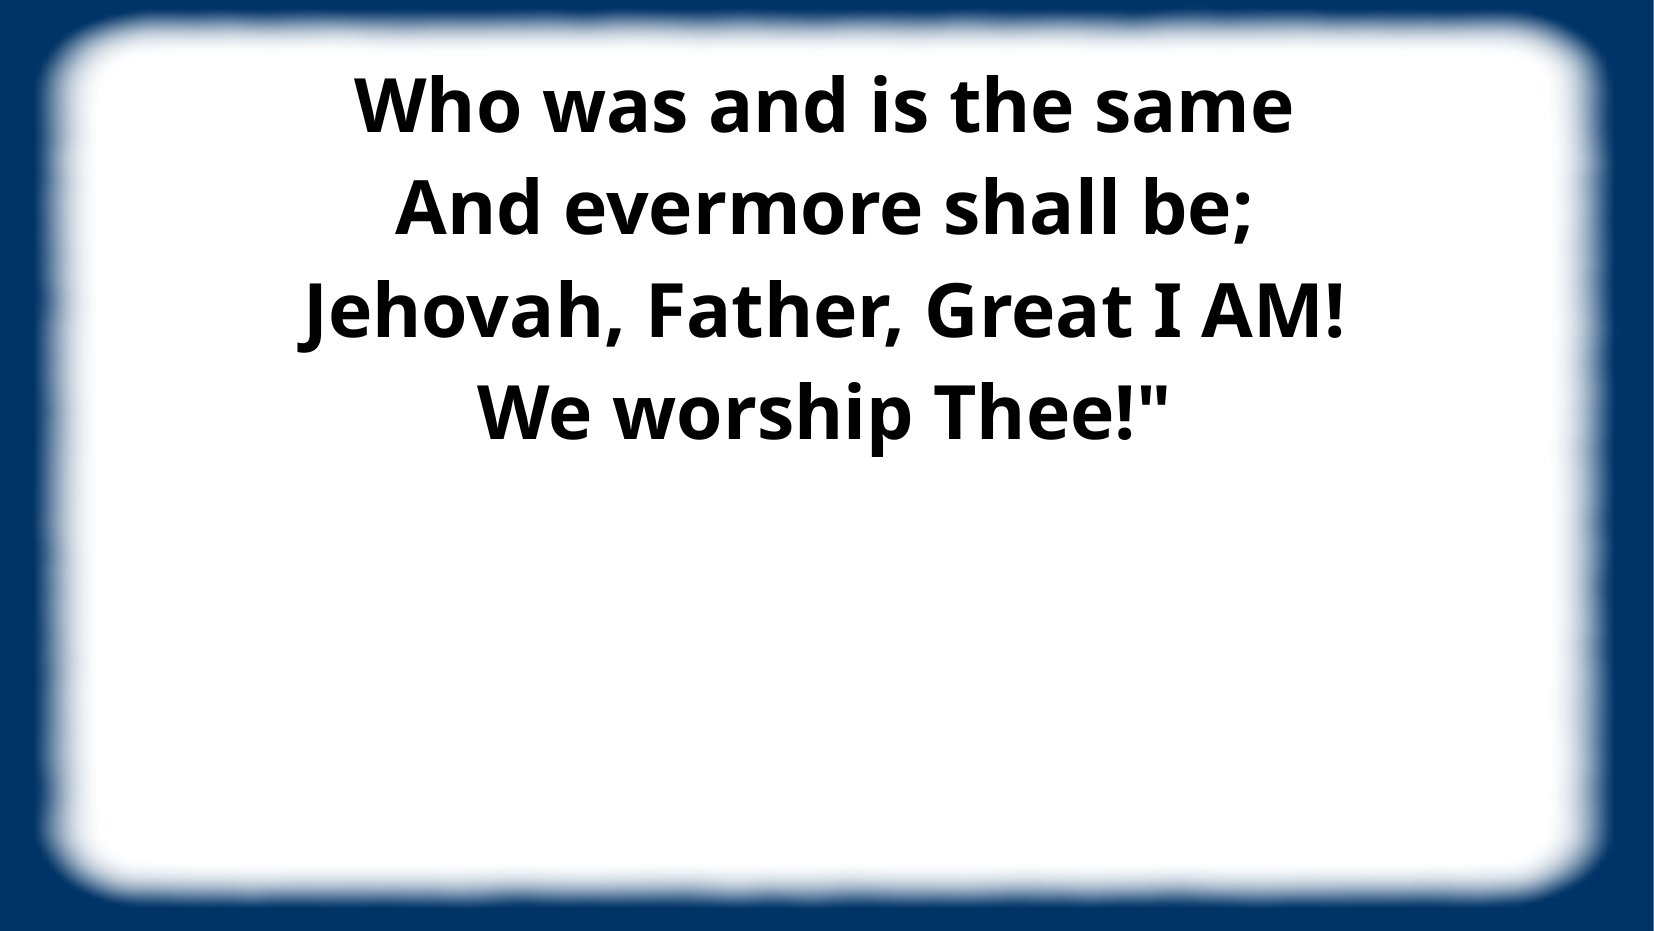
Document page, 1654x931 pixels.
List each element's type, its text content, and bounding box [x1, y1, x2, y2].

text_box Who was and is the same And evermore shall be; Jehovah, Father, Great I AM! We worship Thee!" [105, 45, 1546, 460]
picture [0, 0, 1654, 931]
